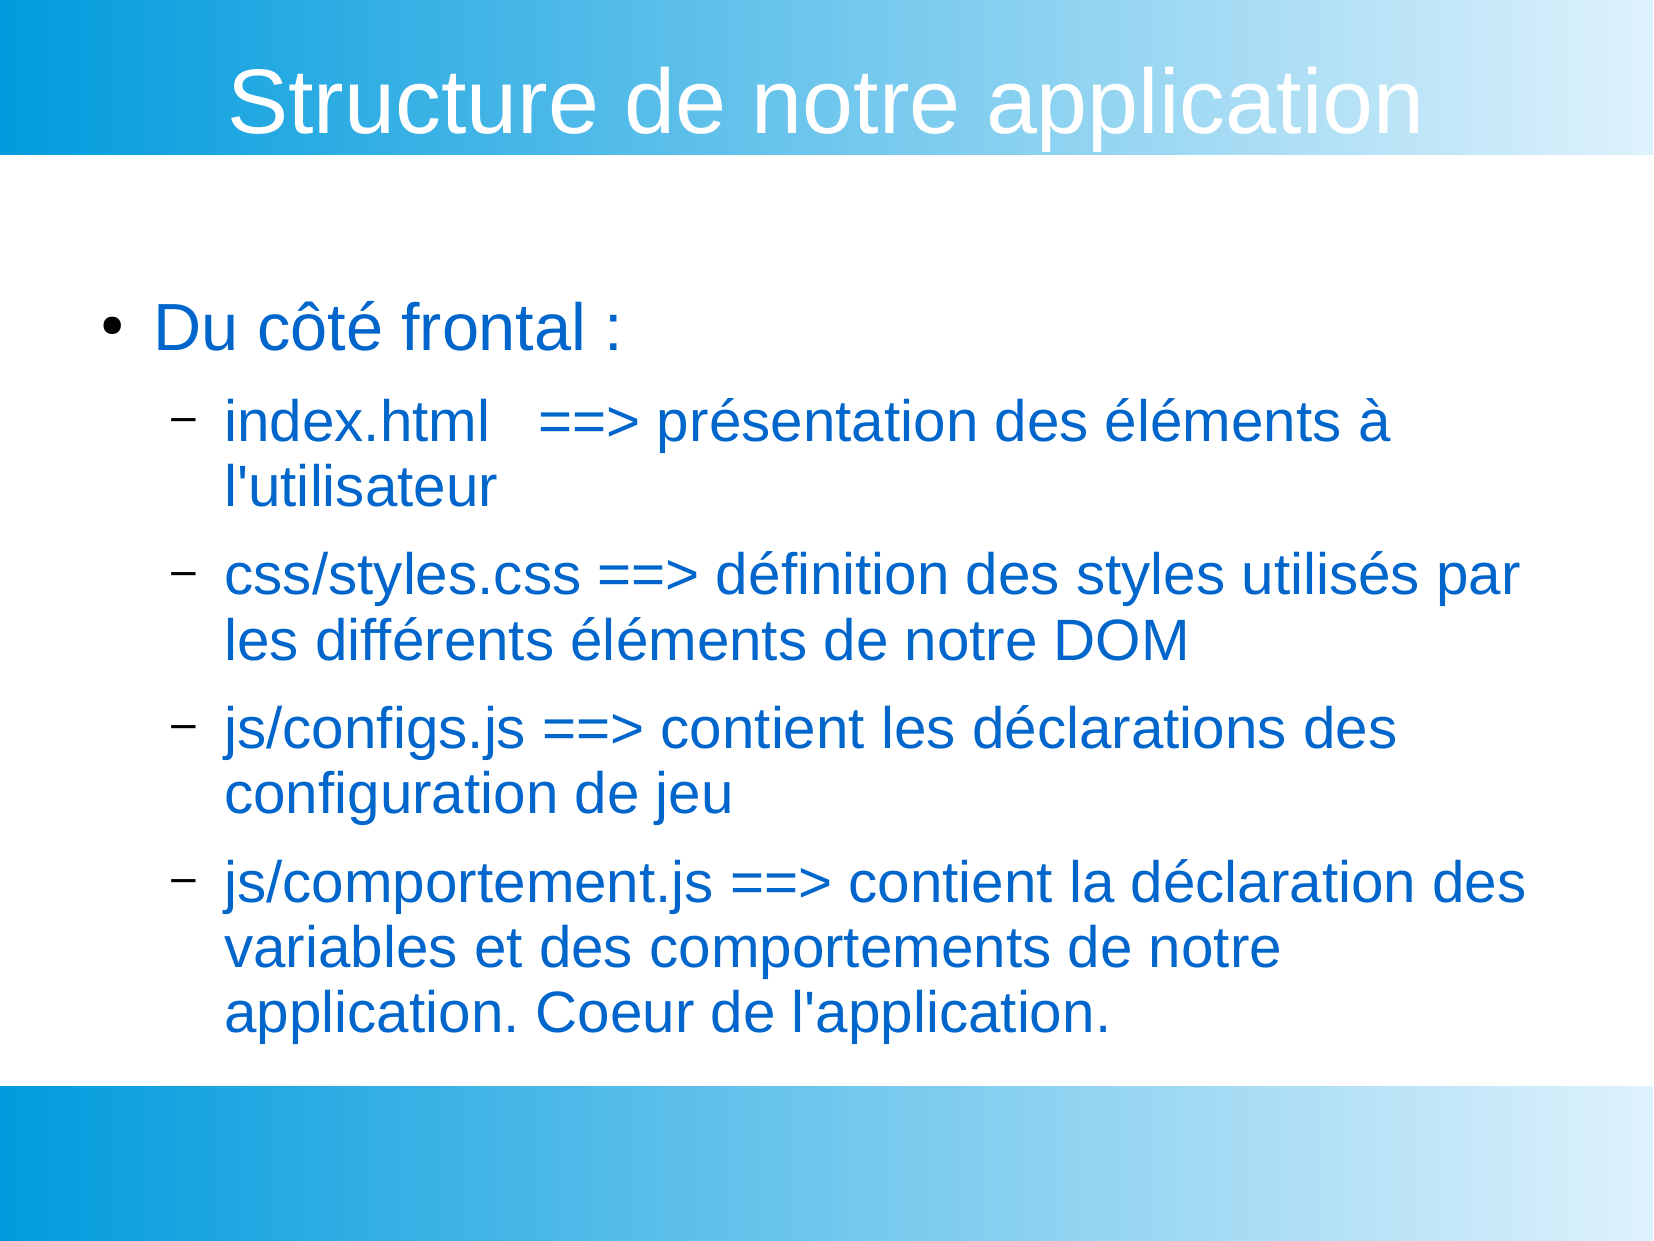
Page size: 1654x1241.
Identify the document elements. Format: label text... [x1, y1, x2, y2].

list Du côté frontal : index.html ==> présentation des éléments à l'utilisateur css/styles.css ==> définition des styles utilisés par les différents éléments de notre DOM js/configs.js ==> contient les déclarations des configuration de jeu js/comportement.js ==> contient la déclaration des variables et des comportements de notre application. Coeur de l'application. [82, 290, 1571, 426]
title Structure de notre application [82, 49, 1571, 155]
